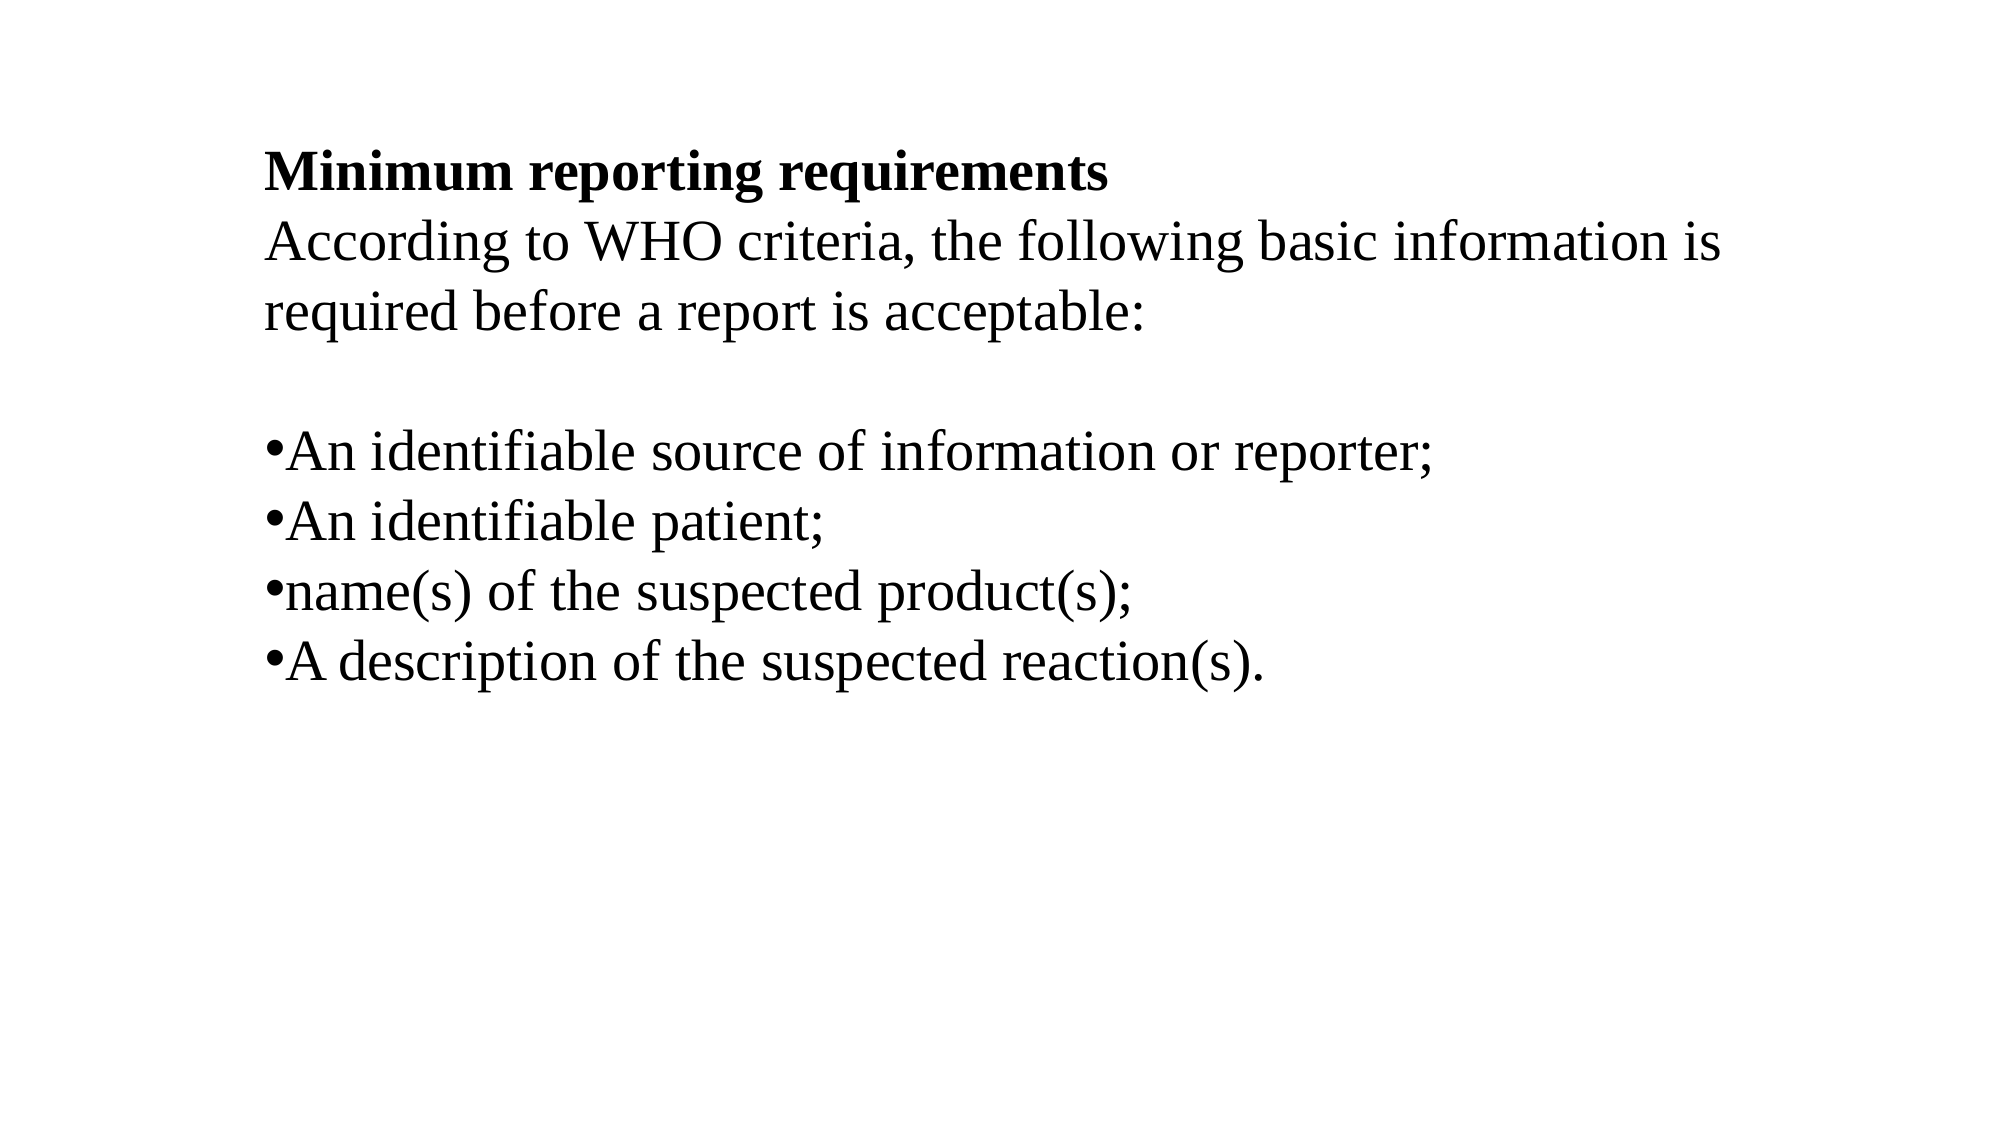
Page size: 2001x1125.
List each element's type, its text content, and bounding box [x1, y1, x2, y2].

text_box Minimum reporting requirements According to WHO criteria, the following basic information is required before a report is acceptable: An identifiable source of information or reporter; An identifiable patient; name(s) of the suspected product(s); A description of the suspected reaction(s). [249, 125, 1788, 770]
